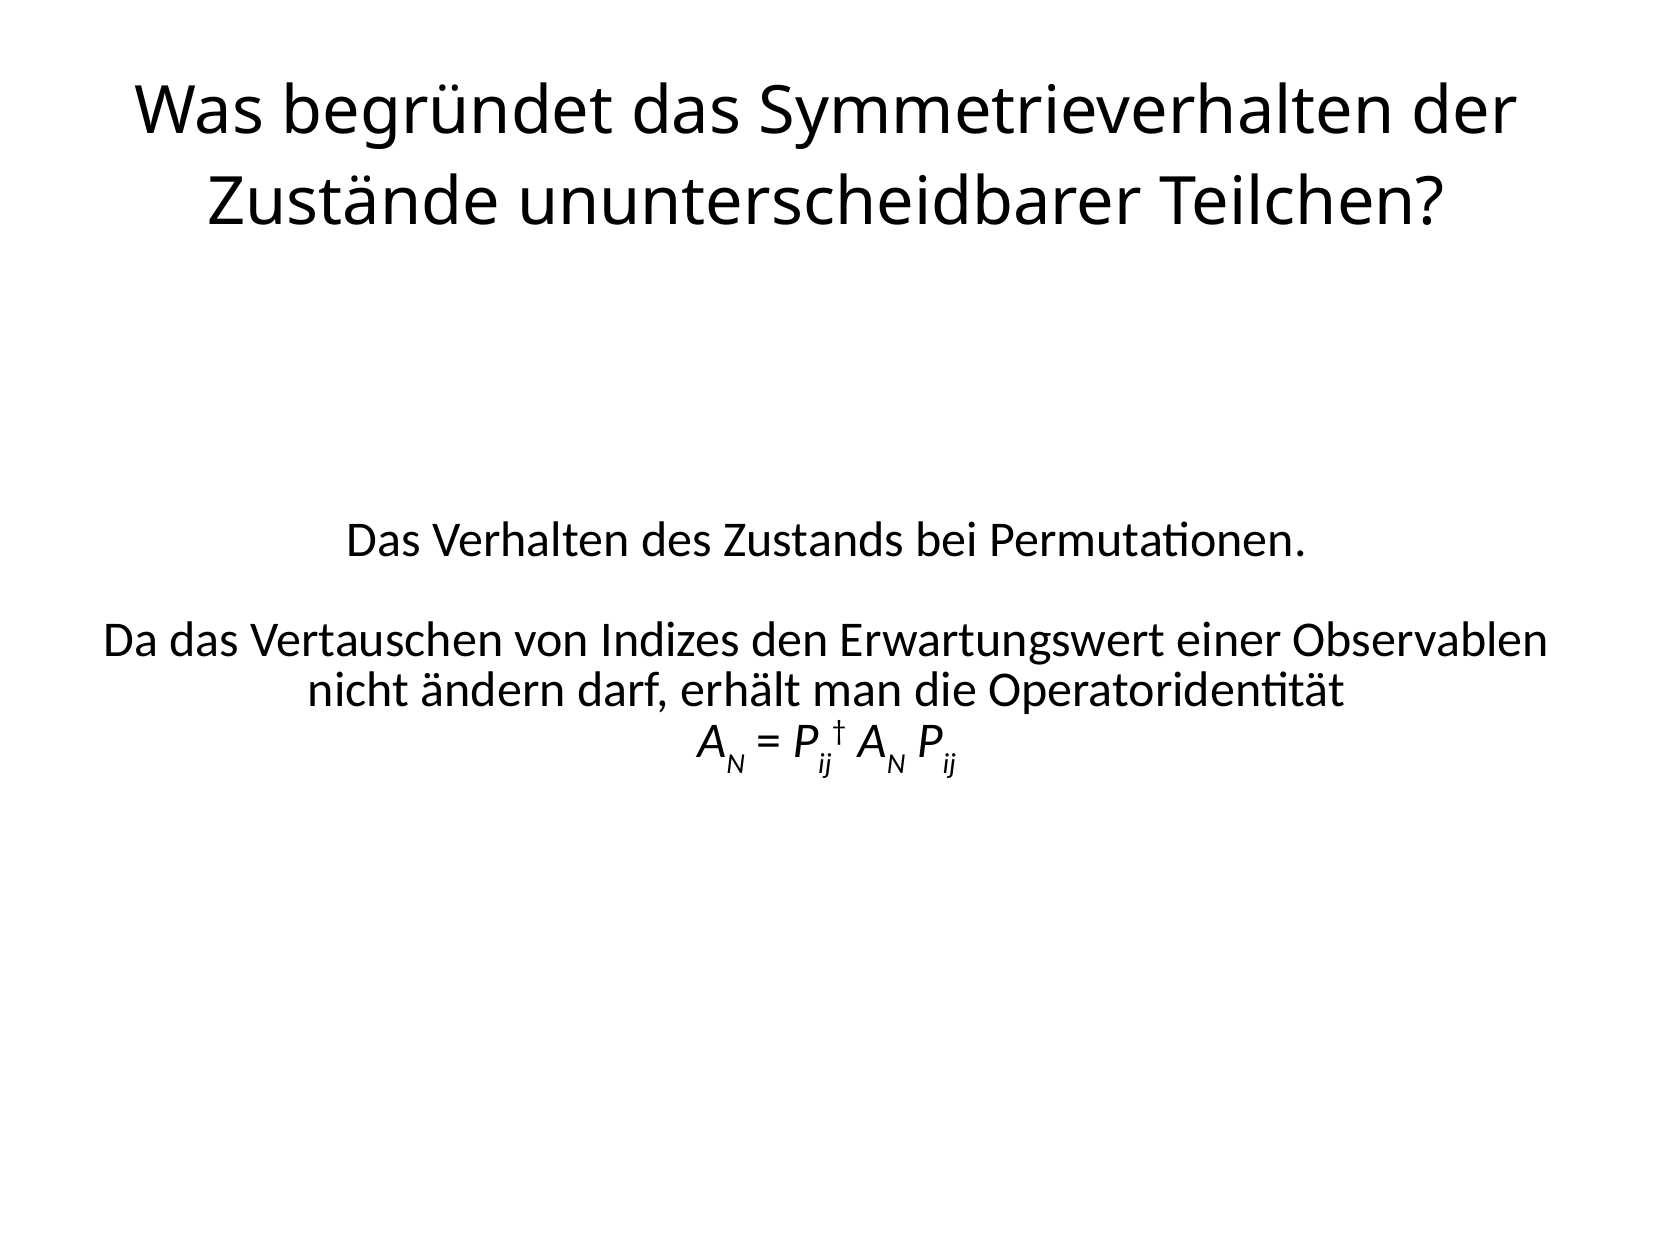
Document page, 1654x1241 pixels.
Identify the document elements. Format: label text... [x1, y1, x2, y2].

title Was begründet das Symmetrieverhalten der Zustände ununterscheidbarer Teilchen? [82, 49, 1571, 257]
subtitle Das Verhalten des Zustands bei Permutationen. Da das Vertauschen von Indizes den Erwartungswert einer Observablen nicht ändern darf, erhält man die Operatoridentität AN = Pij† AN Pij [82, 290, 1571, 1010]
